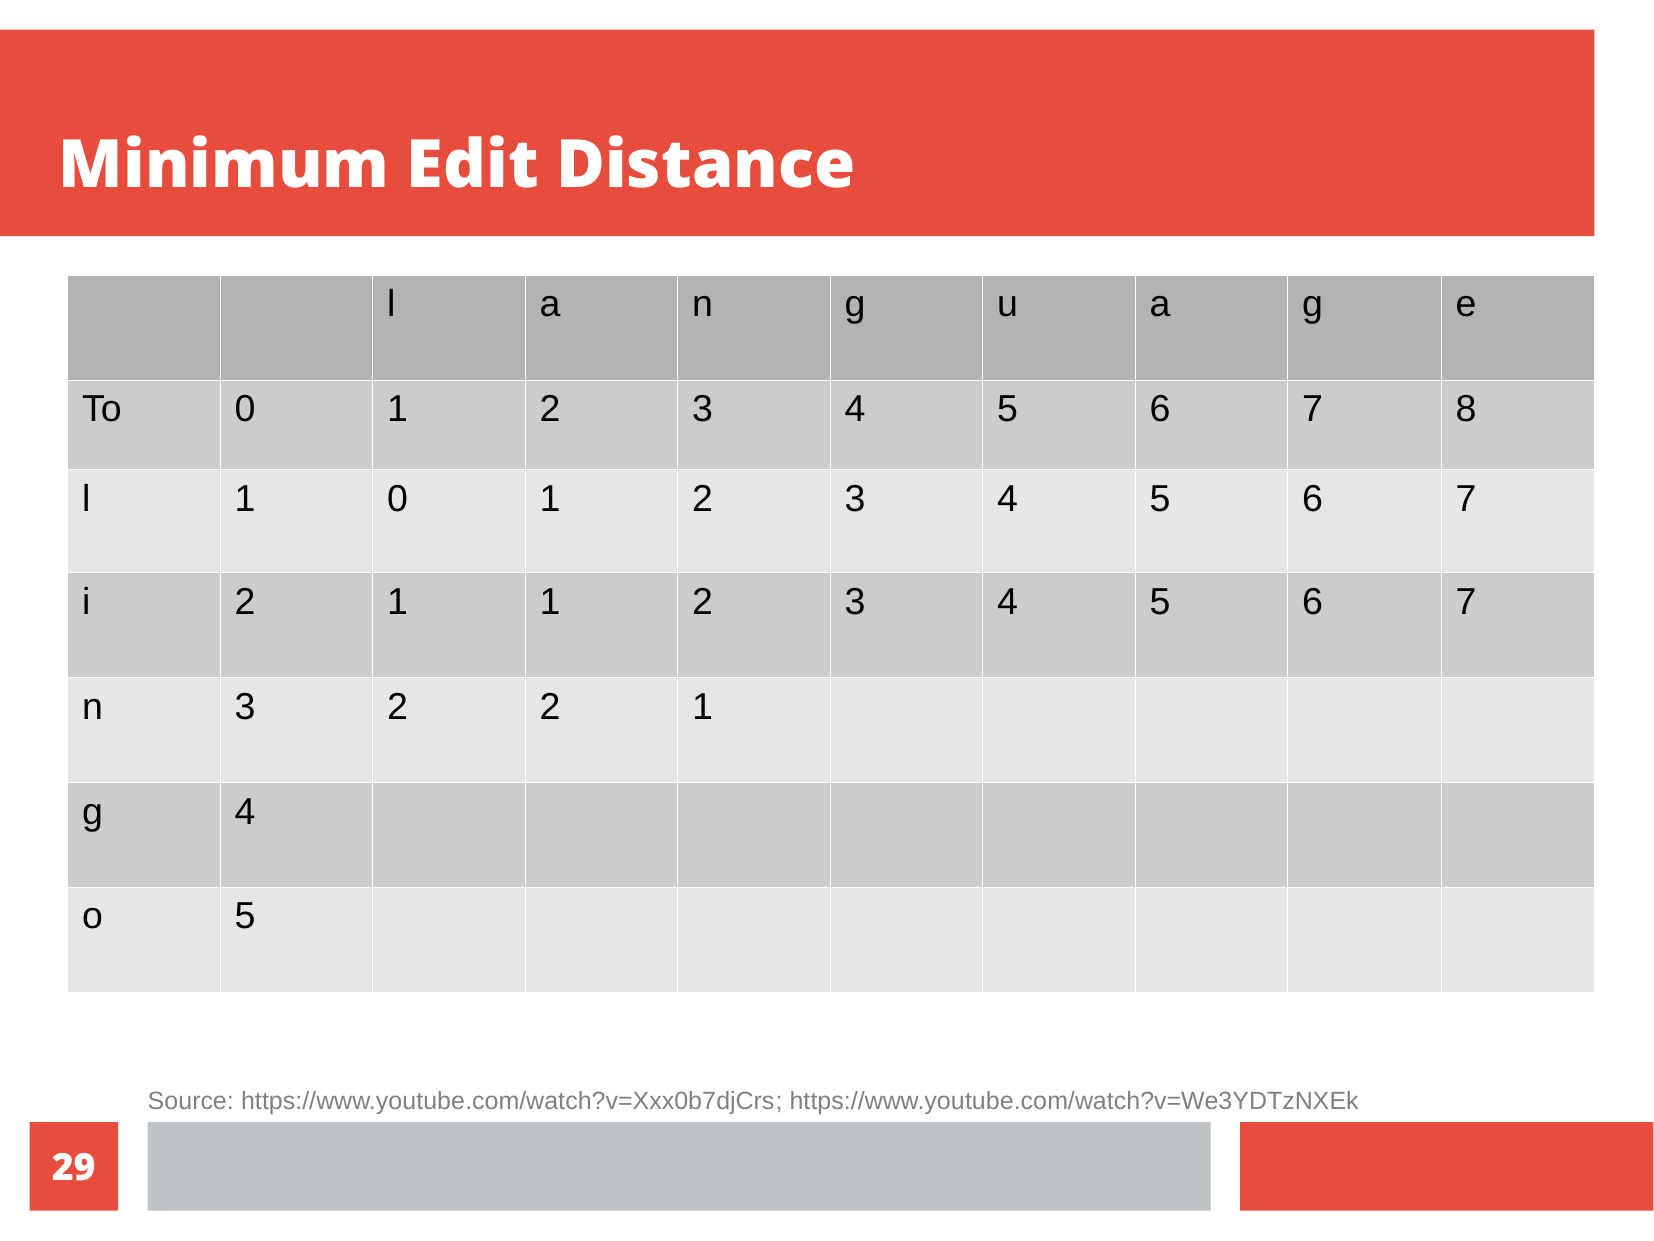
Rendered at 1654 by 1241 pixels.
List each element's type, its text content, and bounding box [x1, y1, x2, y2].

table_cell [1288, 678, 1441, 782]
table_cell [678, 783, 830, 887]
table_cell [1136, 678, 1287, 782]
table_cell [373, 888, 525, 992]
table_cell [1136, 888, 1287, 992]
table_header g [831, 276, 982, 380]
table_cell 4 [983, 470, 1135, 572]
table_cell [983, 783, 1135, 887]
table_cell 7 [1288, 381, 1441, 469]
table_header a [526, 276, 677, 380]
table_header a [1136, 276, 1287, 380]
table_cell [831, 783, 982, 887]
table_cell 1 [221, 470, 372, 572]
table_header u [983, 276, 1135, 380]
table_cell 4 [831, 381, 982, 469]
table_cell 1 [526, 470, 677, 572]
table_cell [526, 783, 677, 887]
table_cell 2 [678, 573, 830, 677]
table_cell g [68, 783, 220, 887]
table_cell [373, 783, 525, 887]
table_cell 3 [678, 381, 830, 469]
table_cell n [68, 678, 220, 782]
table_cell 8 [1442, 381, 1594, 469]
table_cell 2 [373, 678, 525, 782]
table_cell 5 [221, 888, 372, 992]
table_cell 2 [526, 381, 677, 469]
table_cell 2 [526, 678, 677, 782]
table_cell 3 [221, 678, 372, 782]
table_cell 1 [678, 678, 830, 782]
table_cell 2 [678, 470, 830, 572]
table_cell [1288, 888, 1441, 992]
table_header g [1288, 276, 1441, 380]
table_cell i [68, 573, 220, 677]
table_header e [1442, 276, 1594, 380]
table_cell [1442, 888, 1594, 992]
table_cell 6 [1288, 573, 1441, 677]
table_cell 5 [983, 381, 1135, 469]
table_cell 1 [373, 573, 525, 677]
table_cell [831, 888, 982, 992]
table_cell [526, 888, 677, 992]
table_cell [983, 888, 1135, 992]
table_cell 0 [221, 381, 372, 469]
table_header [68, 276, 220, 380]
table_cell [1288, 783, 1441, 887]
table_cell 3 [831, 470, 982, 572]
table_cell To [68, 381, 220, 469]
table_cell 0 [373, 470, 525, 572]
table_cell 4 [983, 573, 1135, 677]
table_cell [678, 888, 830, 992]
table_cell 7 [1442, 470, 1594, 572]
table_cell 5 [1136, 573, 1287, 677]
table_cell 1 [526, 573, 677, 677]
table_cell [1442, 678, 1594, 782]
table_cell 5 [1136, 470, 1287, 572]
table_cell 7 [1442, 573, 1594, 677]
table_header l [373, 276, 525, 380]
table_cell [983, 678, 1135, 782]
table_cell 3 [831, 573, 982, 677]
table_cell o [68, 888, 220, 992]
table_cell l [68, 470, 220, 572]
list Source: https://www.youtube.com/watch?v=Xxx0b7djCrs; https://www.youtube.com/watch?v=We3YDTzNXEk [112, 1086, 1619, 1128]
table_cell 2 [221, 573, 372, 677]
title Minimum Edit Distance [59, 59, 1595, 207]
table_cell [831, 678, 982, 782]
table_cell 1 [373, 381, 525, 469]
table_header [221, 276, 372, 380]
table_cell 6 [1288, 470, 1441, 572]
table_header n [678, 276, 830, 380]
table_cell [1442, 783, 1594, 887]
table_cell 6 [1136, 381, 1287, 469]
table_cell [1136, 783, 1287, 887]
table_cell 4 [221, 783, 372, 887]
